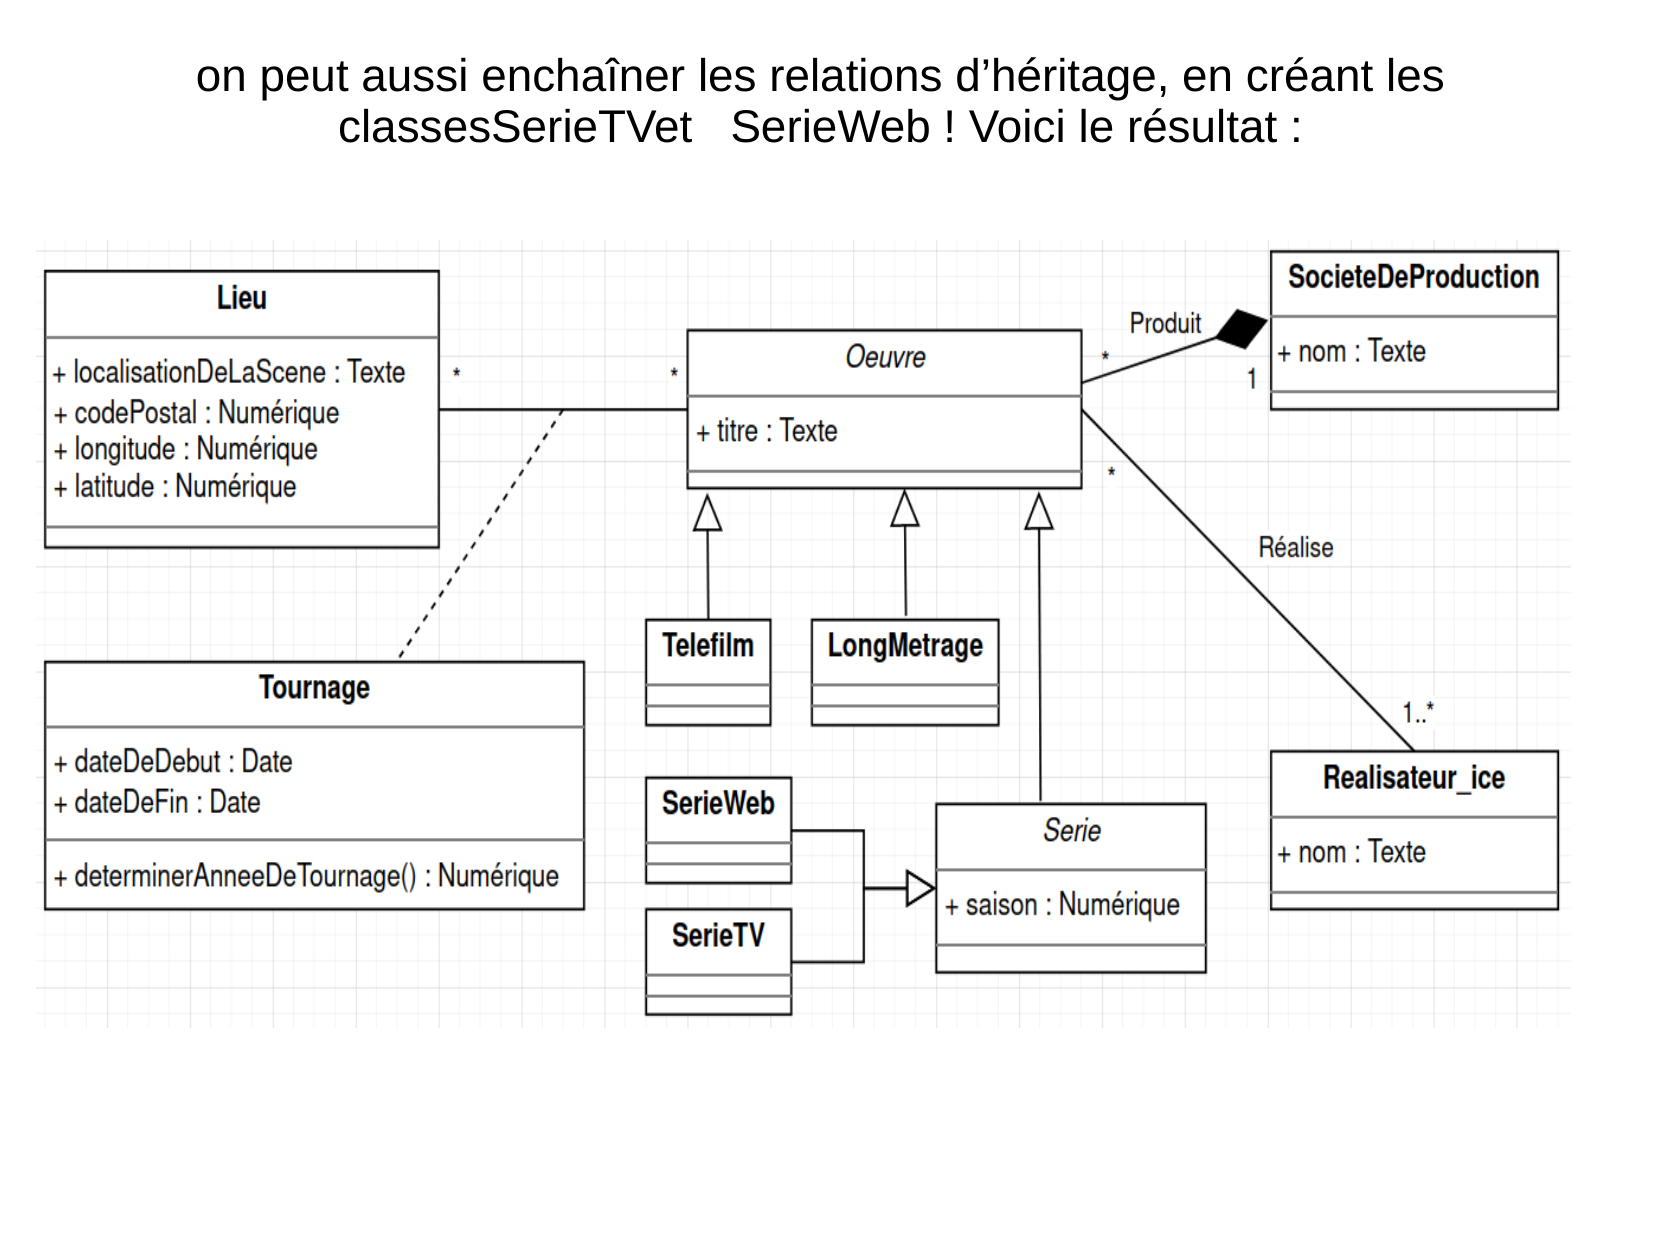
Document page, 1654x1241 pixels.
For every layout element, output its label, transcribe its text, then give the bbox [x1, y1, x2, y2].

picture [36, 240, 1571, 1028]
text_box on peut aussi enchaîner les relations d’héritage, en créant les classesSerieTVet SerieWeb ! Voici le résultat : [35, 42, 1607, 160]
